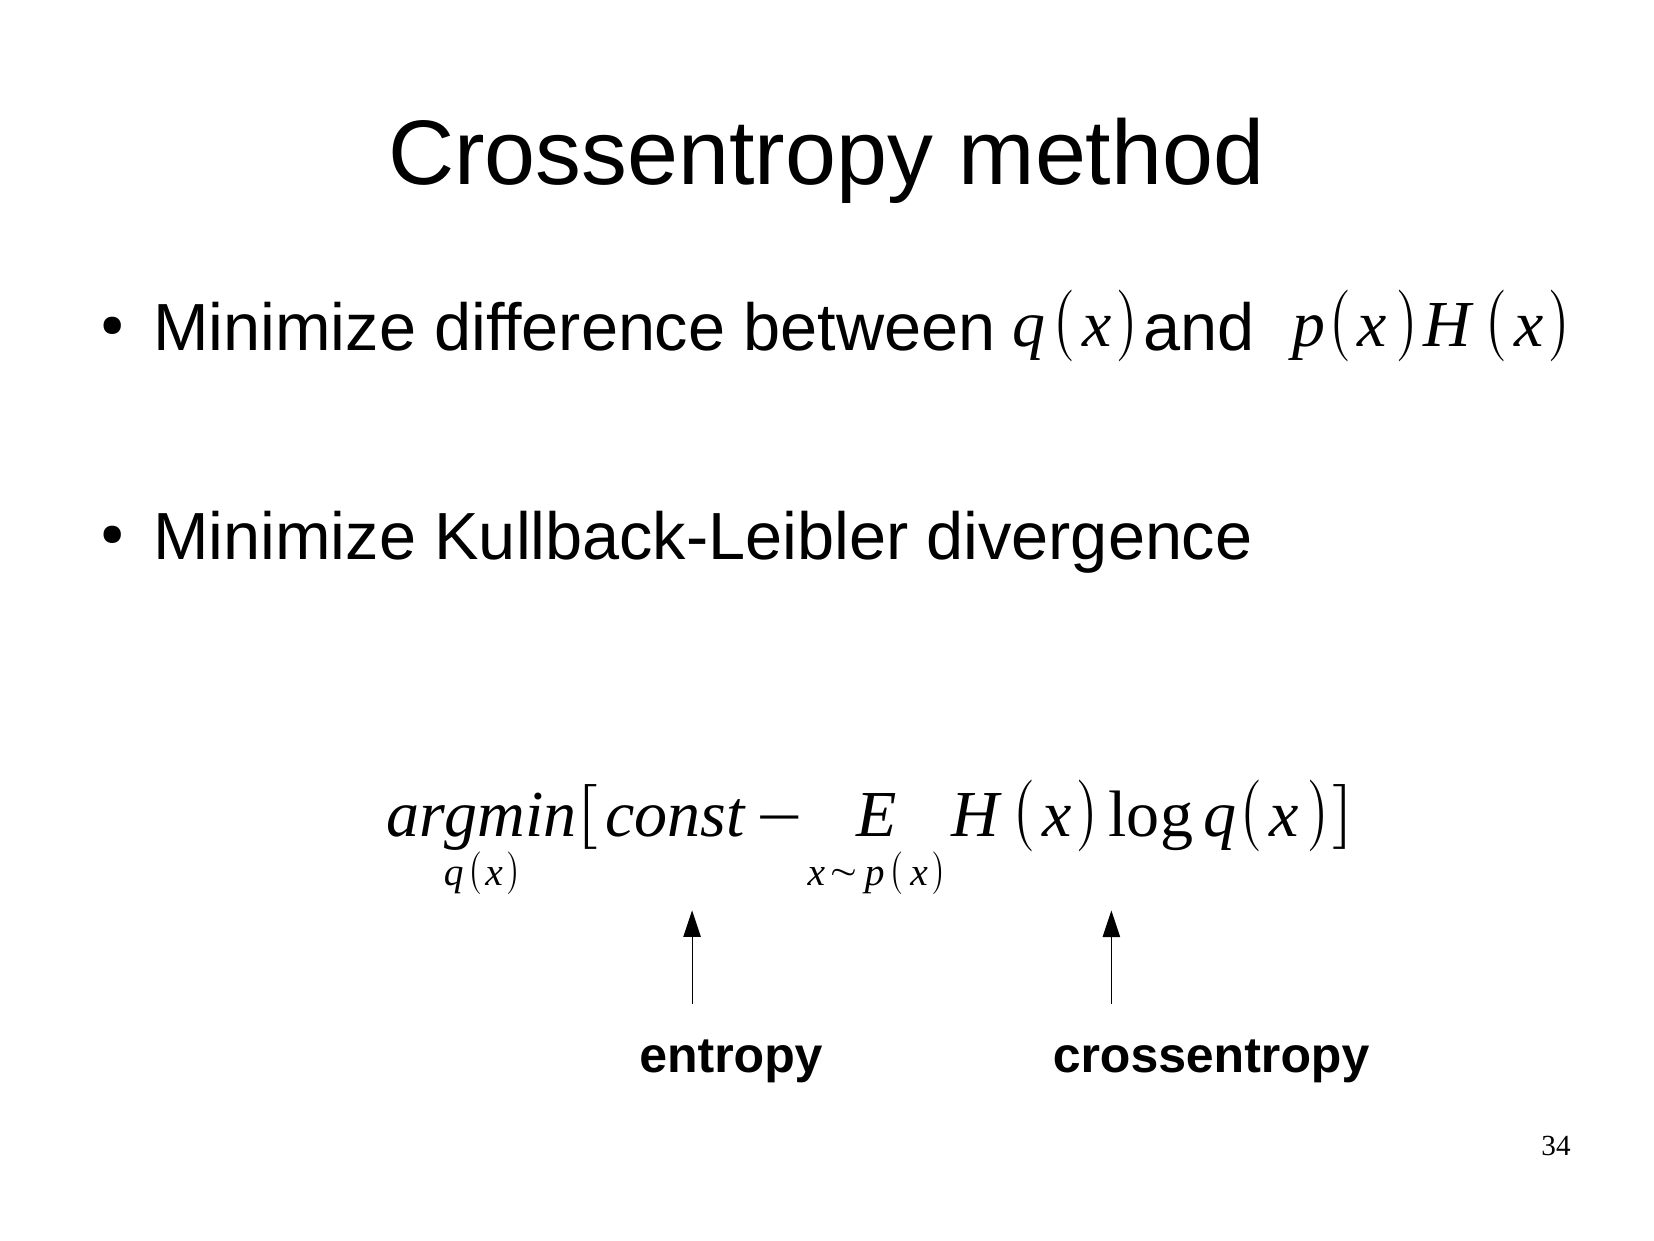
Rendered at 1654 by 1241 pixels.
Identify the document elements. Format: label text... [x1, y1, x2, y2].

chart [1267, 285, 1587, 365]
text_box entropy [624, 1020, 838, 1092]
text_box crossentropy [1038, 1020, 1385, 1092]
chart [995, 284, 1155, 364]
title Crossentropy method [82, 49, 1571, 257]
chart [369, 775, 1366, 897]
list Minimize difference between and Minimize Kullback-Leibler divergence [82, 290, 1571, 1010]
